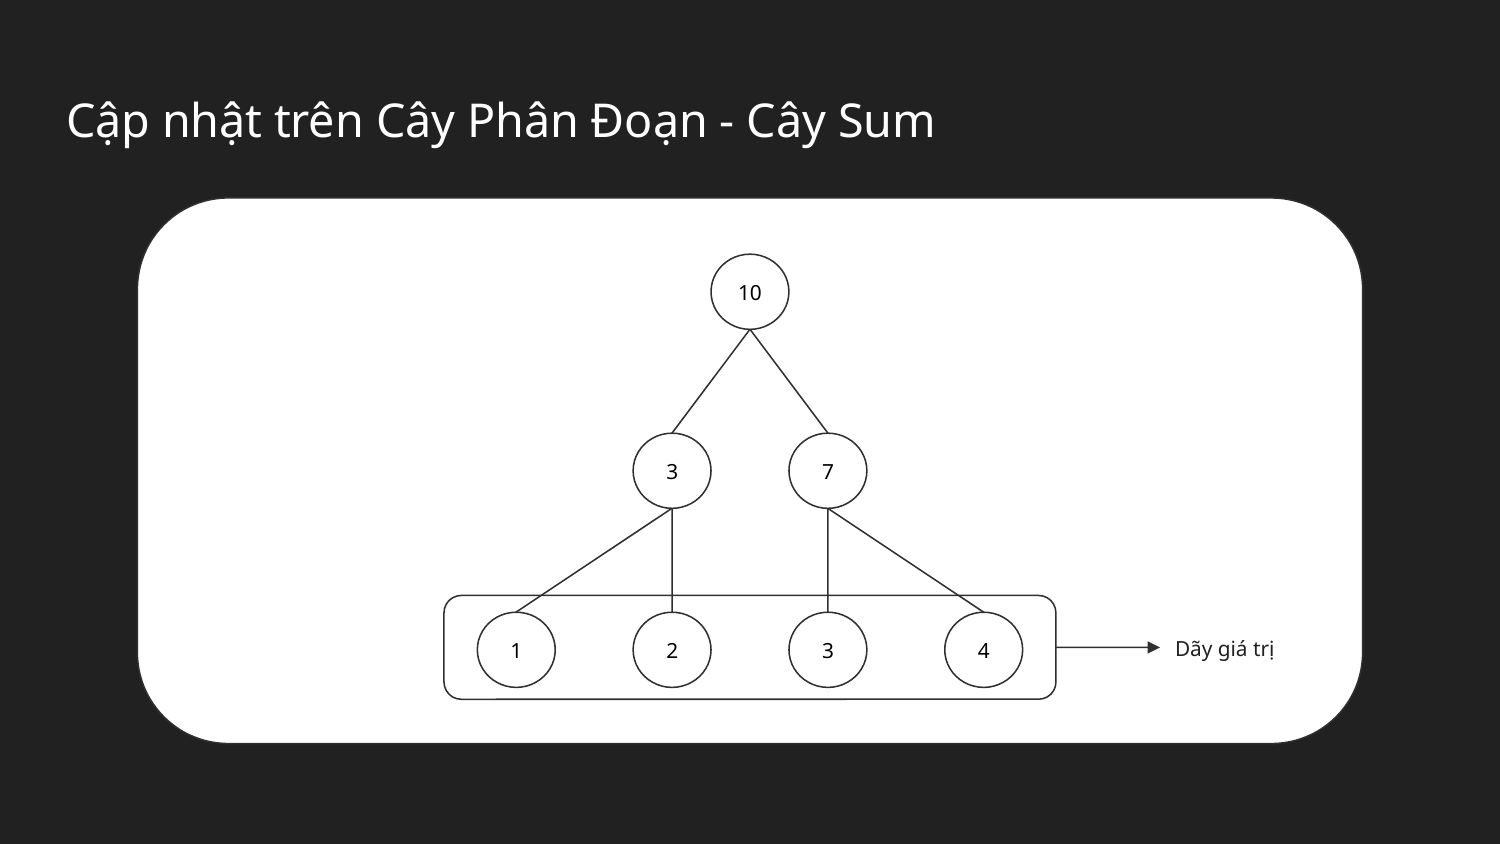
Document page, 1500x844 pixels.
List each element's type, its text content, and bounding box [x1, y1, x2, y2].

text_box [137, 197, 1363, 744]
text_box 7 [788, 433, 867, 509]
text_box 3 [788, 612, 867, 688]
text_box Dãy giá trị [1159, 620, 1309, 674]
text_box 1 [477, 612, 556, 688]
text_box 2 [633, 612, 712, 688]
text_box 3 [633, 433, 712, 509]
title Cập nhật trên Cây Phân Đoạn - Cây Sum [51, 72, 1449, 167]
text_box 10 [711, 254, 789, 330]
text_box 4 [944, 612, 1023, 688]
